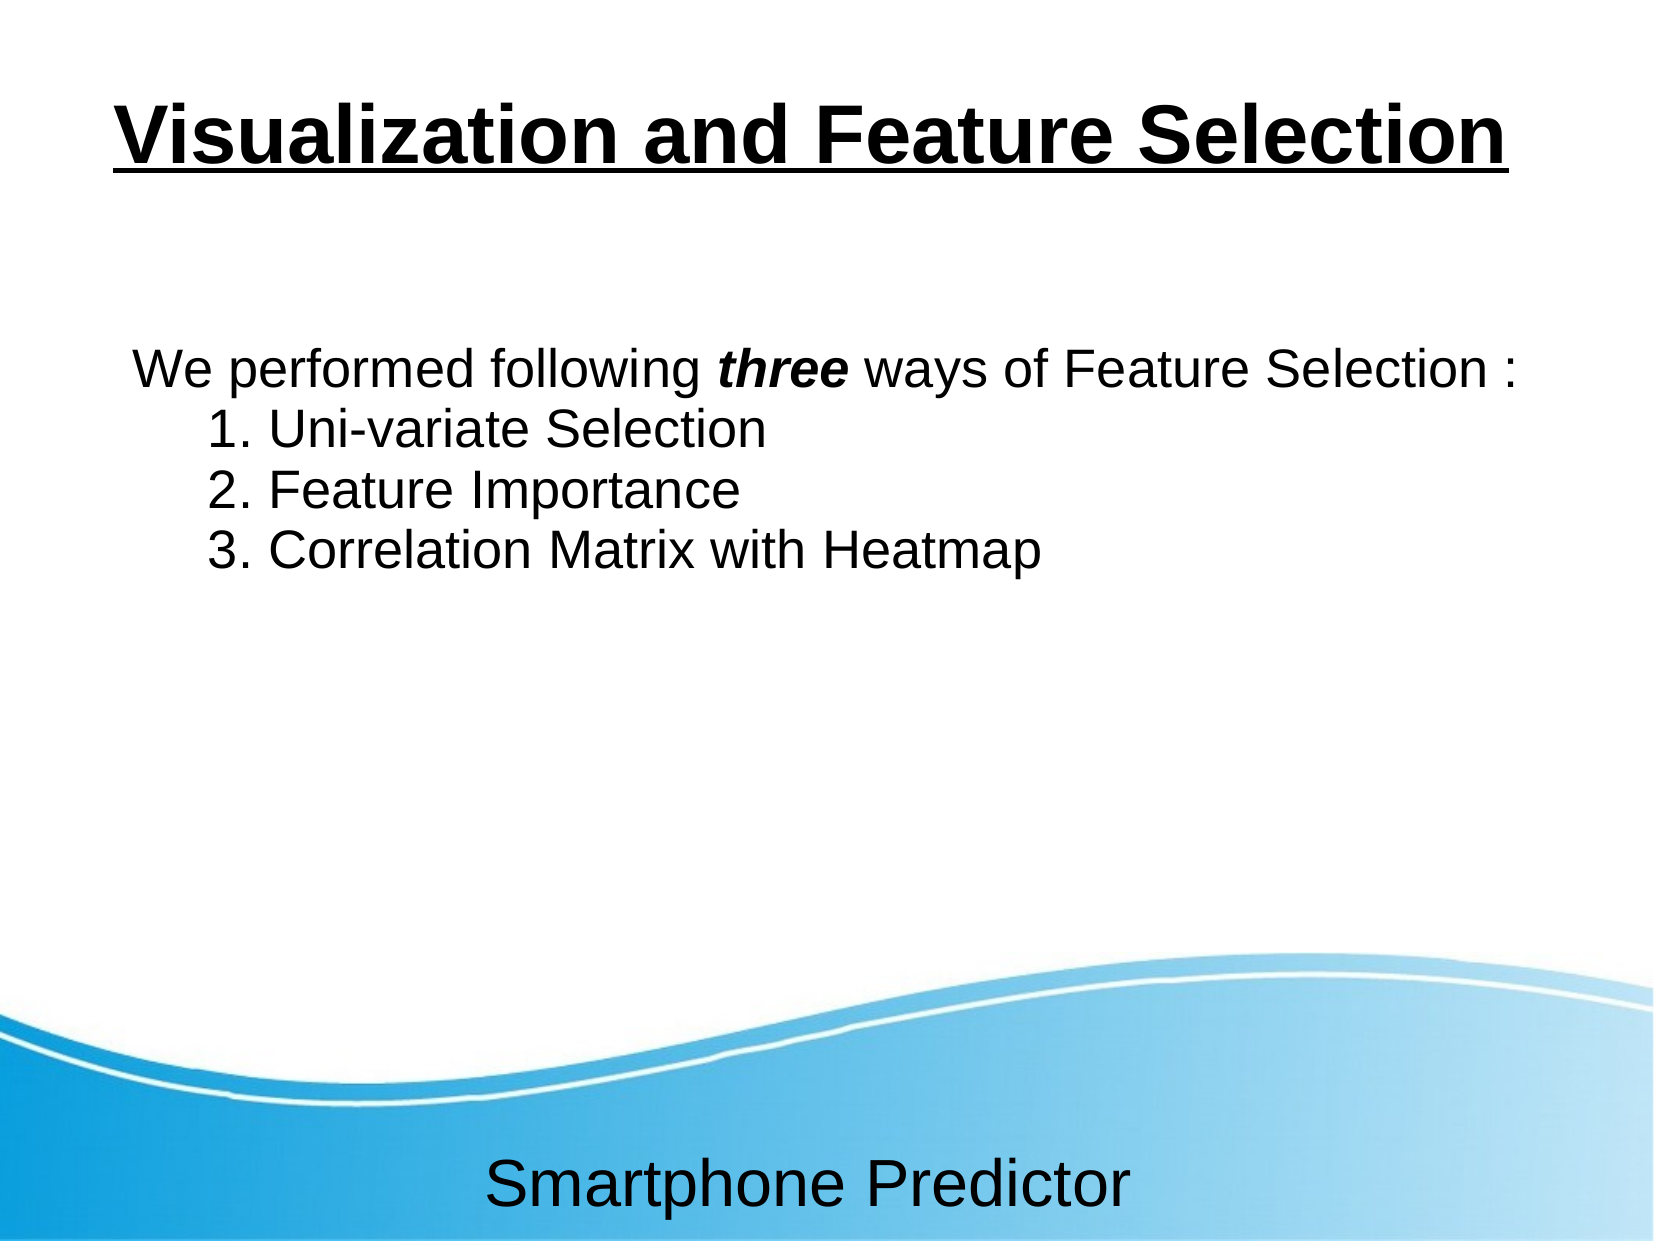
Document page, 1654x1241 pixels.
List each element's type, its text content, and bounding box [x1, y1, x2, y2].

list Smartphone Predictor [413, 1145, 1264, 1231]
text_box Visualization and Feature Selection [98, 81, 1524, 189]
text_box We performed following three ways of Feature Selection : 1. Uni-variate Selection 2. Feature Importance 3. Correlation Matrix with Heatmap [118, 330, 1535, 588]
picture [0, 952, 1654, 1241]
